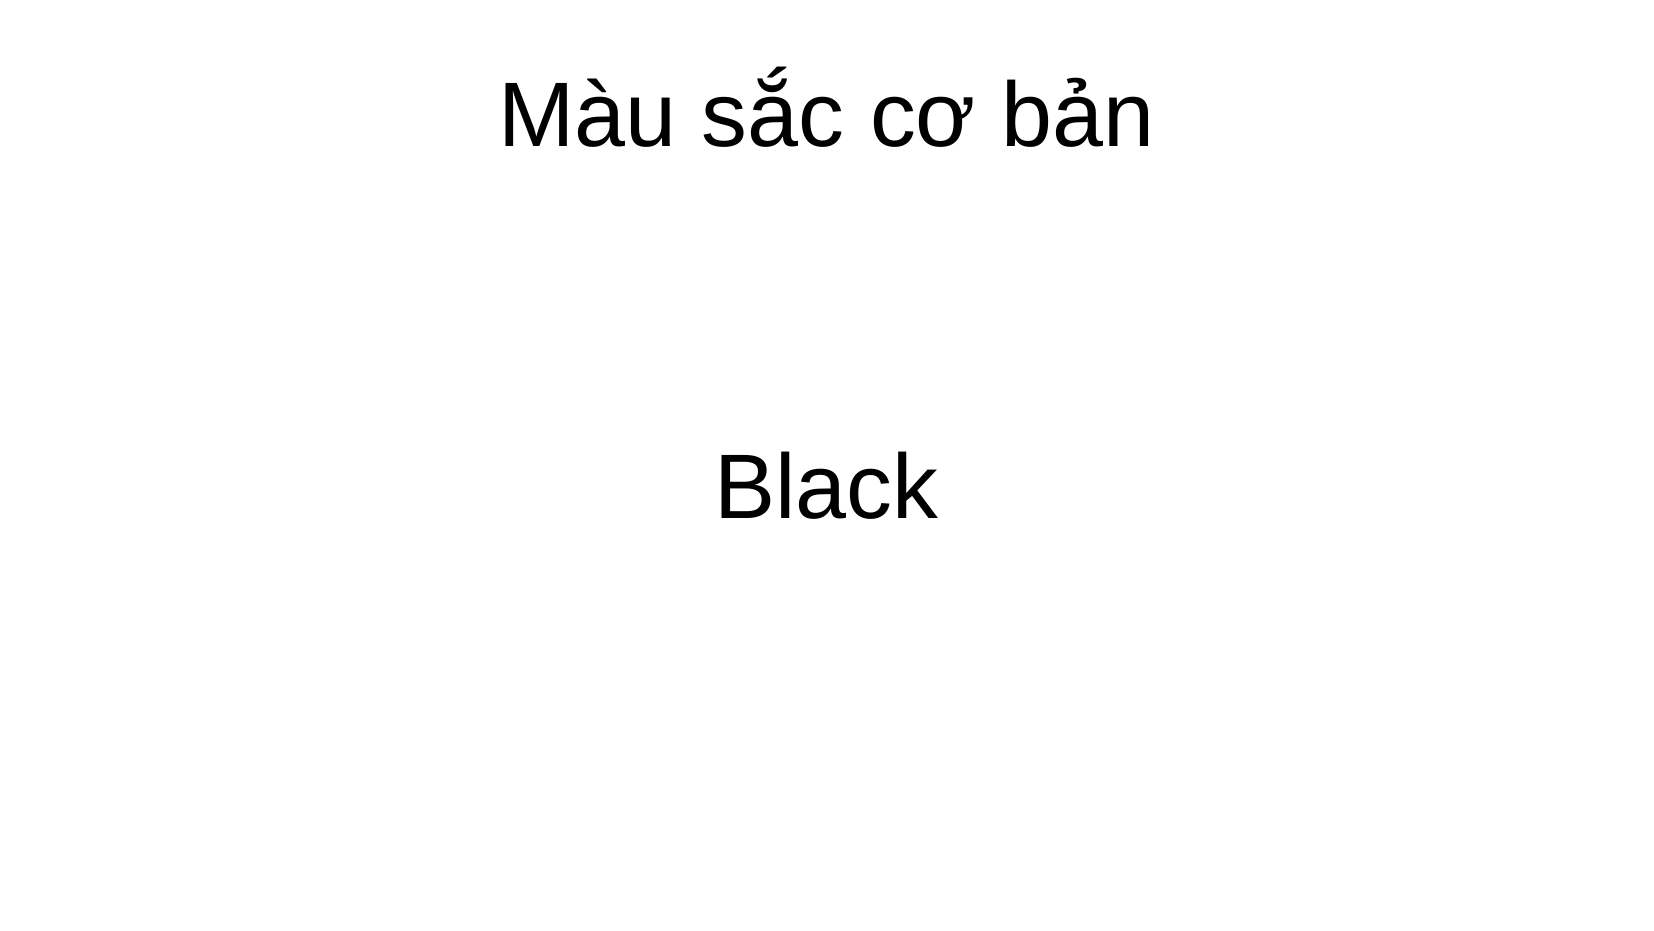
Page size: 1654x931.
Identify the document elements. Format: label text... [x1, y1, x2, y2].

title Màu sắc cơ bản [82, 37, 1571, 193]
subtitle Black [82, 217, 1571, 758]
